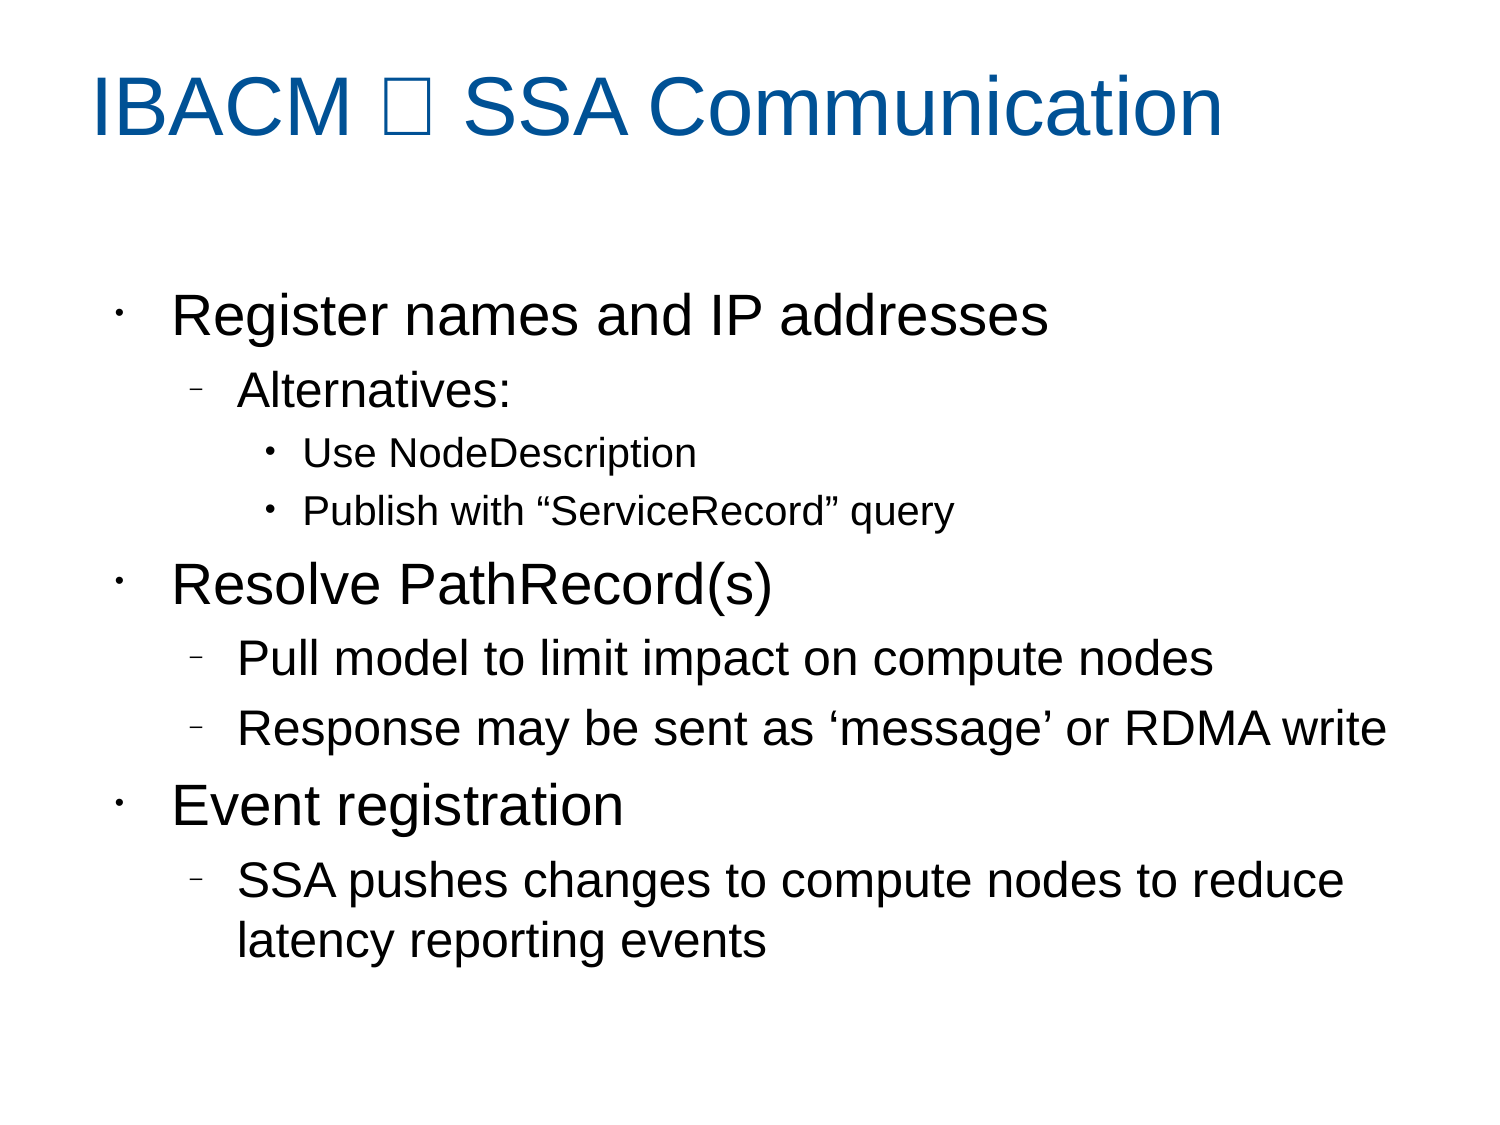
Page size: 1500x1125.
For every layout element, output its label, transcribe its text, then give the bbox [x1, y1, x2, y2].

title IBACM  SSA Communication [75, 37, 1300, 225]
list Register names and IP addresses Alternatives: Use NodeDescription Publish with “ServiceRecord” query Resolve PathRecord(s) Pull model to limit impact on compute nodes Response may be sent as ‘message’ or RDMA write Event registration SSA pushes changes to compute nodes to reduce latency reporting events [99, 262, 1425, 1057]
